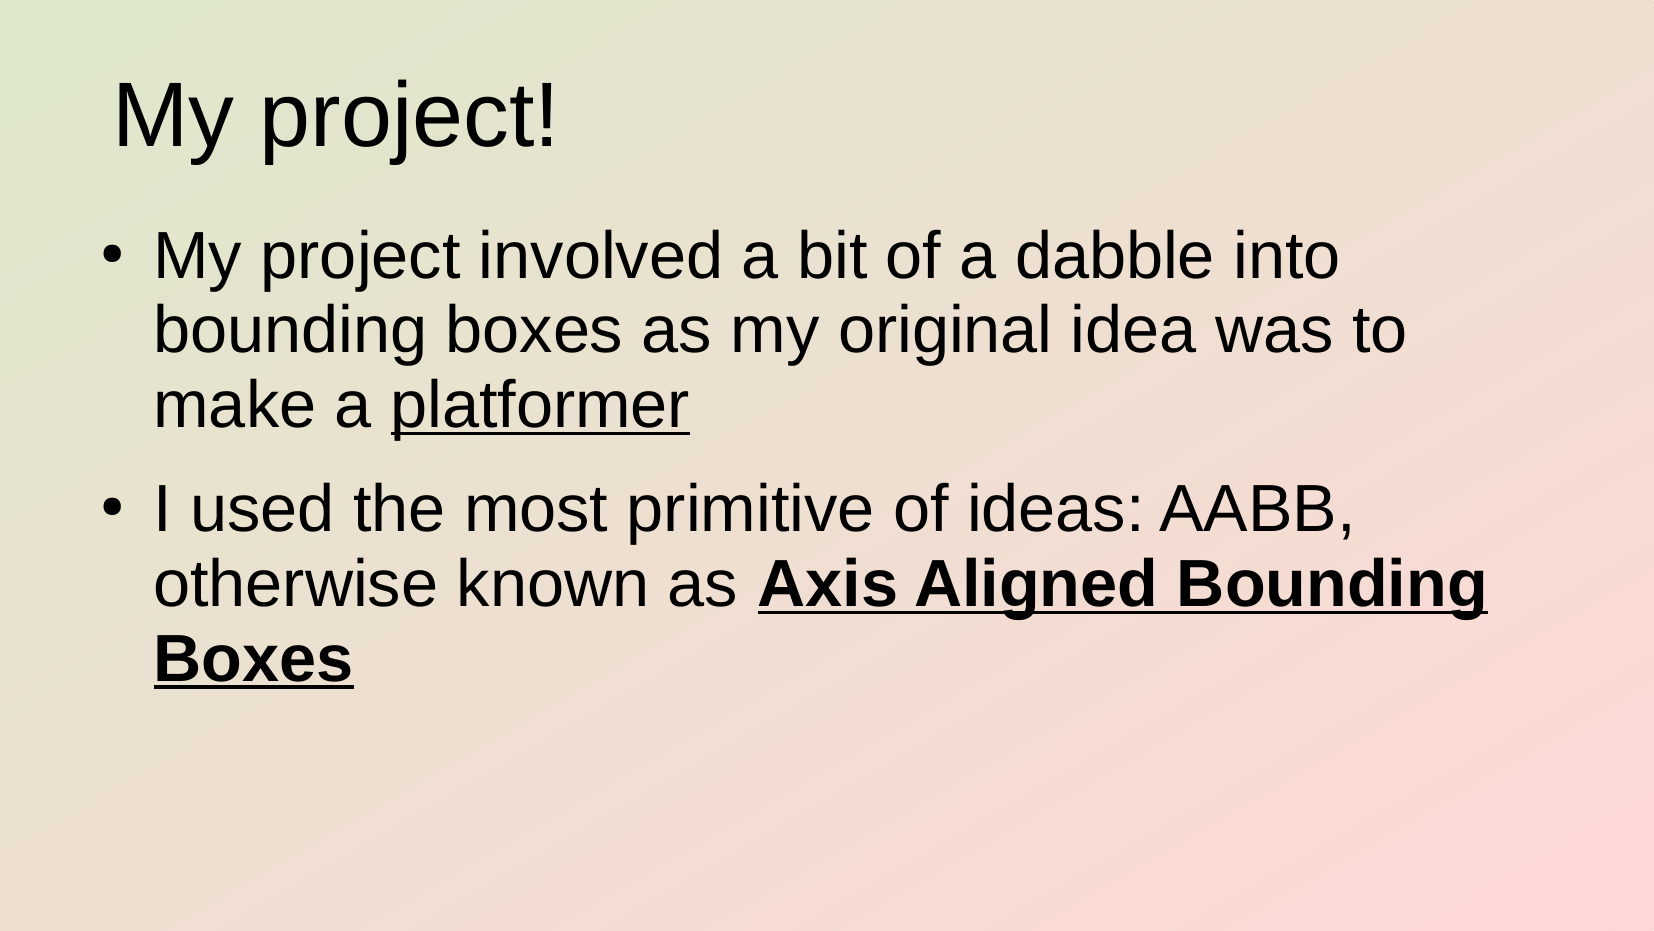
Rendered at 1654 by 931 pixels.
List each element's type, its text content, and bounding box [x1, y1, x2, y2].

list My project involved a bit of a dabble into bounding boxes as my original idea was to make a platformer I used the most primitive of ideas: AABB, otherwise known as Axis Aligned Bounding Boxes [82, 217, 1571, 758]
title My project! [82, 37, 591, 193]
